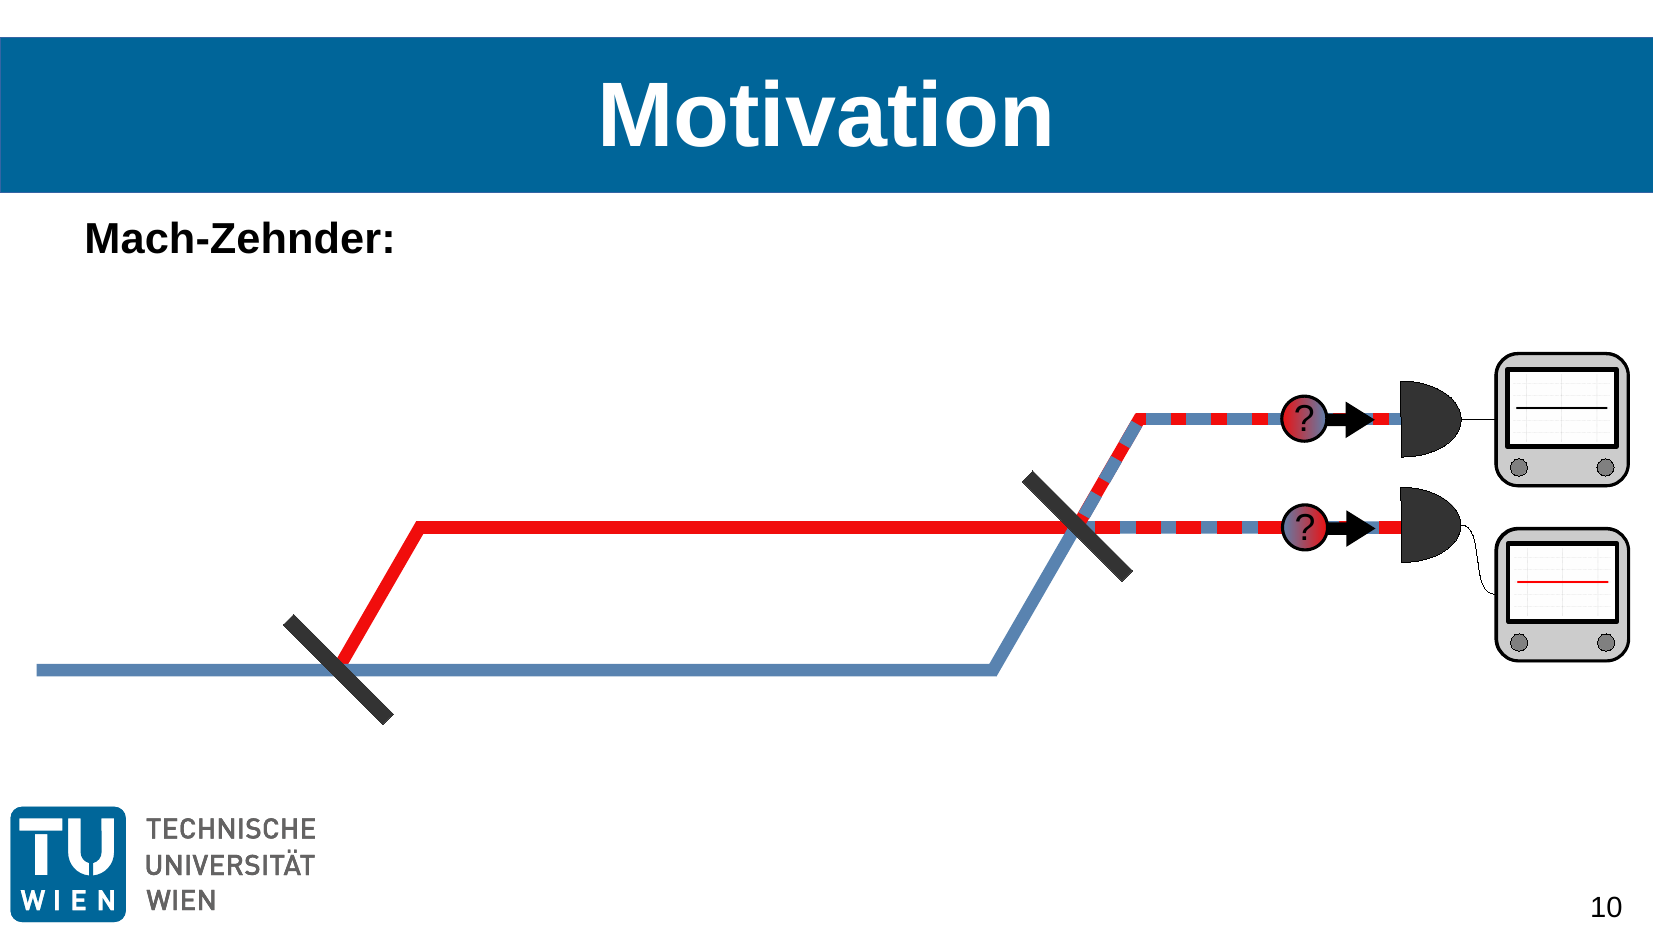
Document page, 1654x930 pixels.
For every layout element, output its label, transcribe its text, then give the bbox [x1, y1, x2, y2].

text_box [1495, 528, 1629, 661]
text_box [1400, 381, 1462, 458]
text_box [1400, 487, 1461, 563]
picture [1509, 371, 1614, 445]
text_box [1022, 470, 1133, 582]
text_box [283, 614, 394, 725]
text_box [1495, 353, 1629, 486]
text_box ? [1281, 396, 1327, 442]
title Motivation [0, 37, 1653, 193]
list Mach-Zehnder: [84, 214, 404, 293]
picture [1510, 546, 1615, 619]
text_box ? [1282, 504, 1328, 550]
